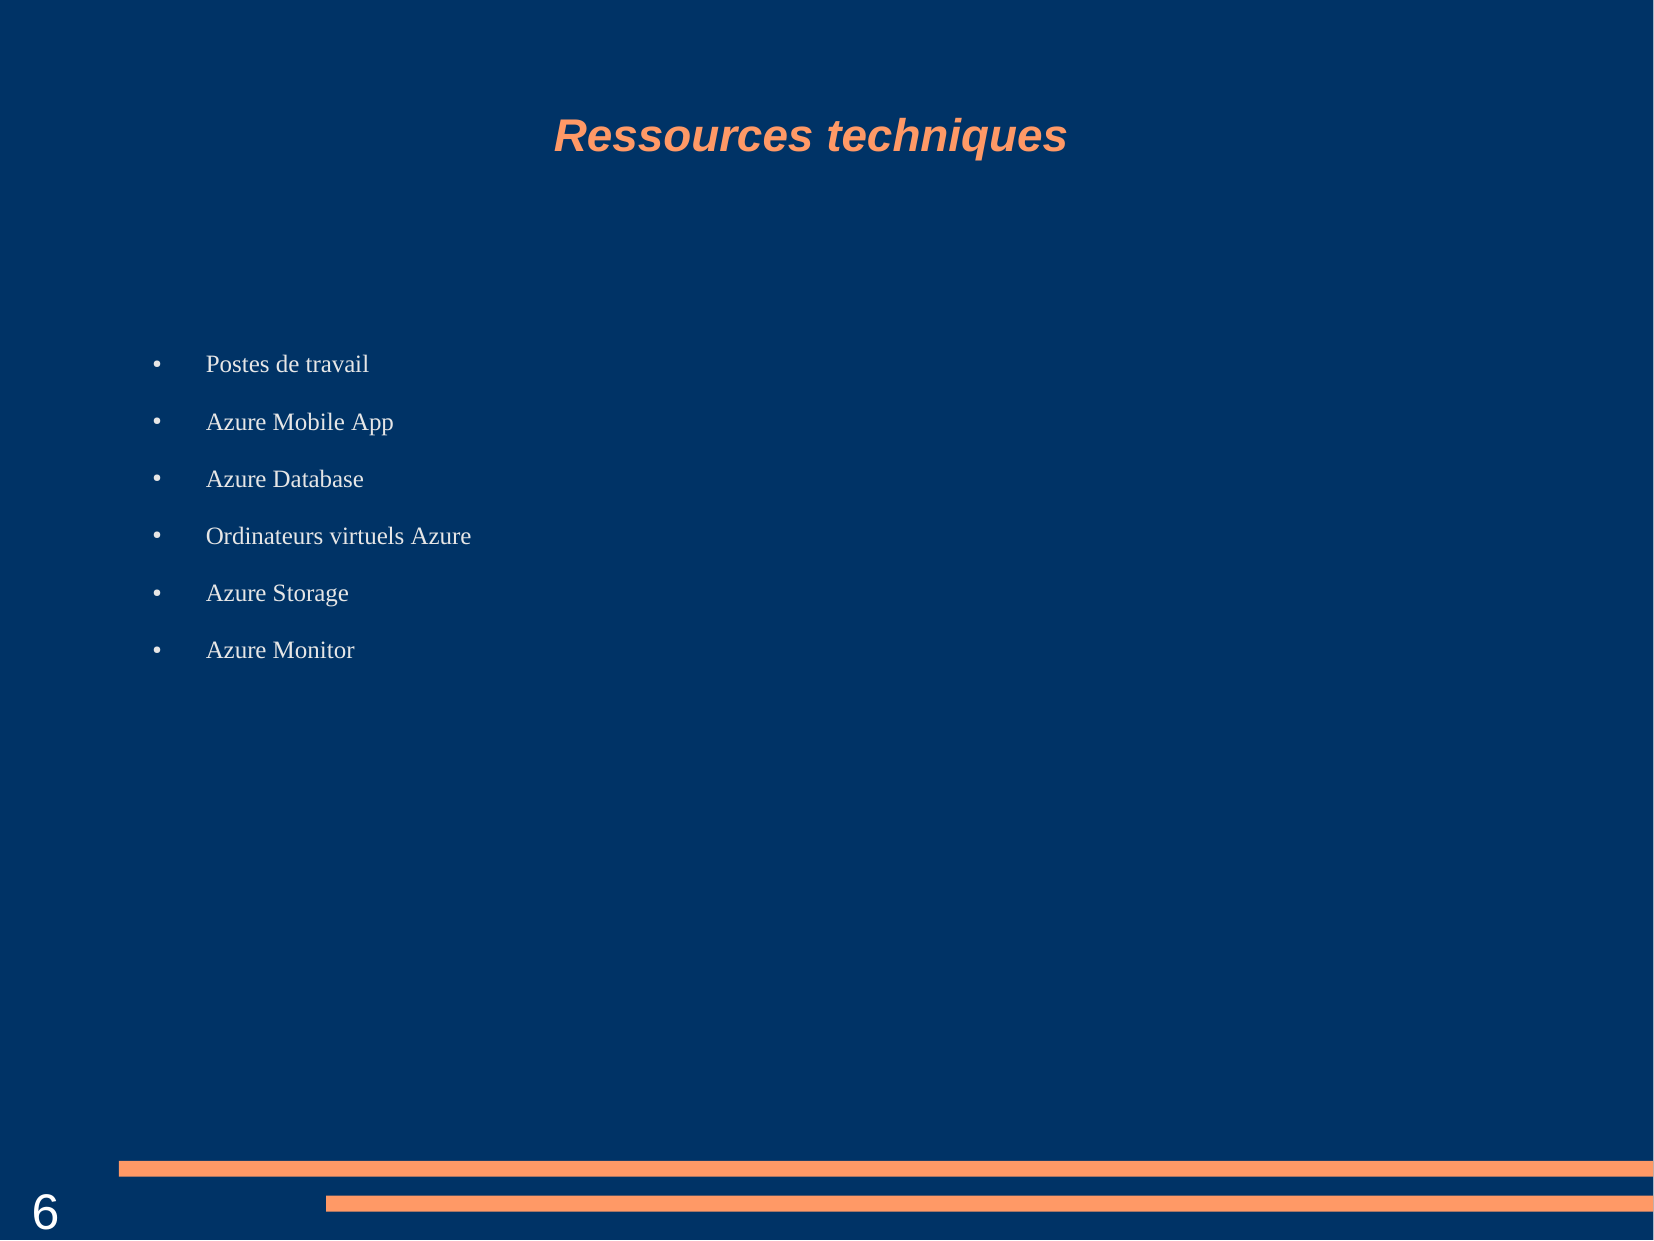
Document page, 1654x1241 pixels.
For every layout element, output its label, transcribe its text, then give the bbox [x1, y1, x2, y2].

title Ressources techniques [88, 31, 1534, 239]
list Postes de travail Azure Mobile App Azure Database Ordinateurs virtuels Azure Azure Storage Azure Monitor [134, 350, 1516, 1133]
text_box <numéro> [31, 1184, 260, 1241]
